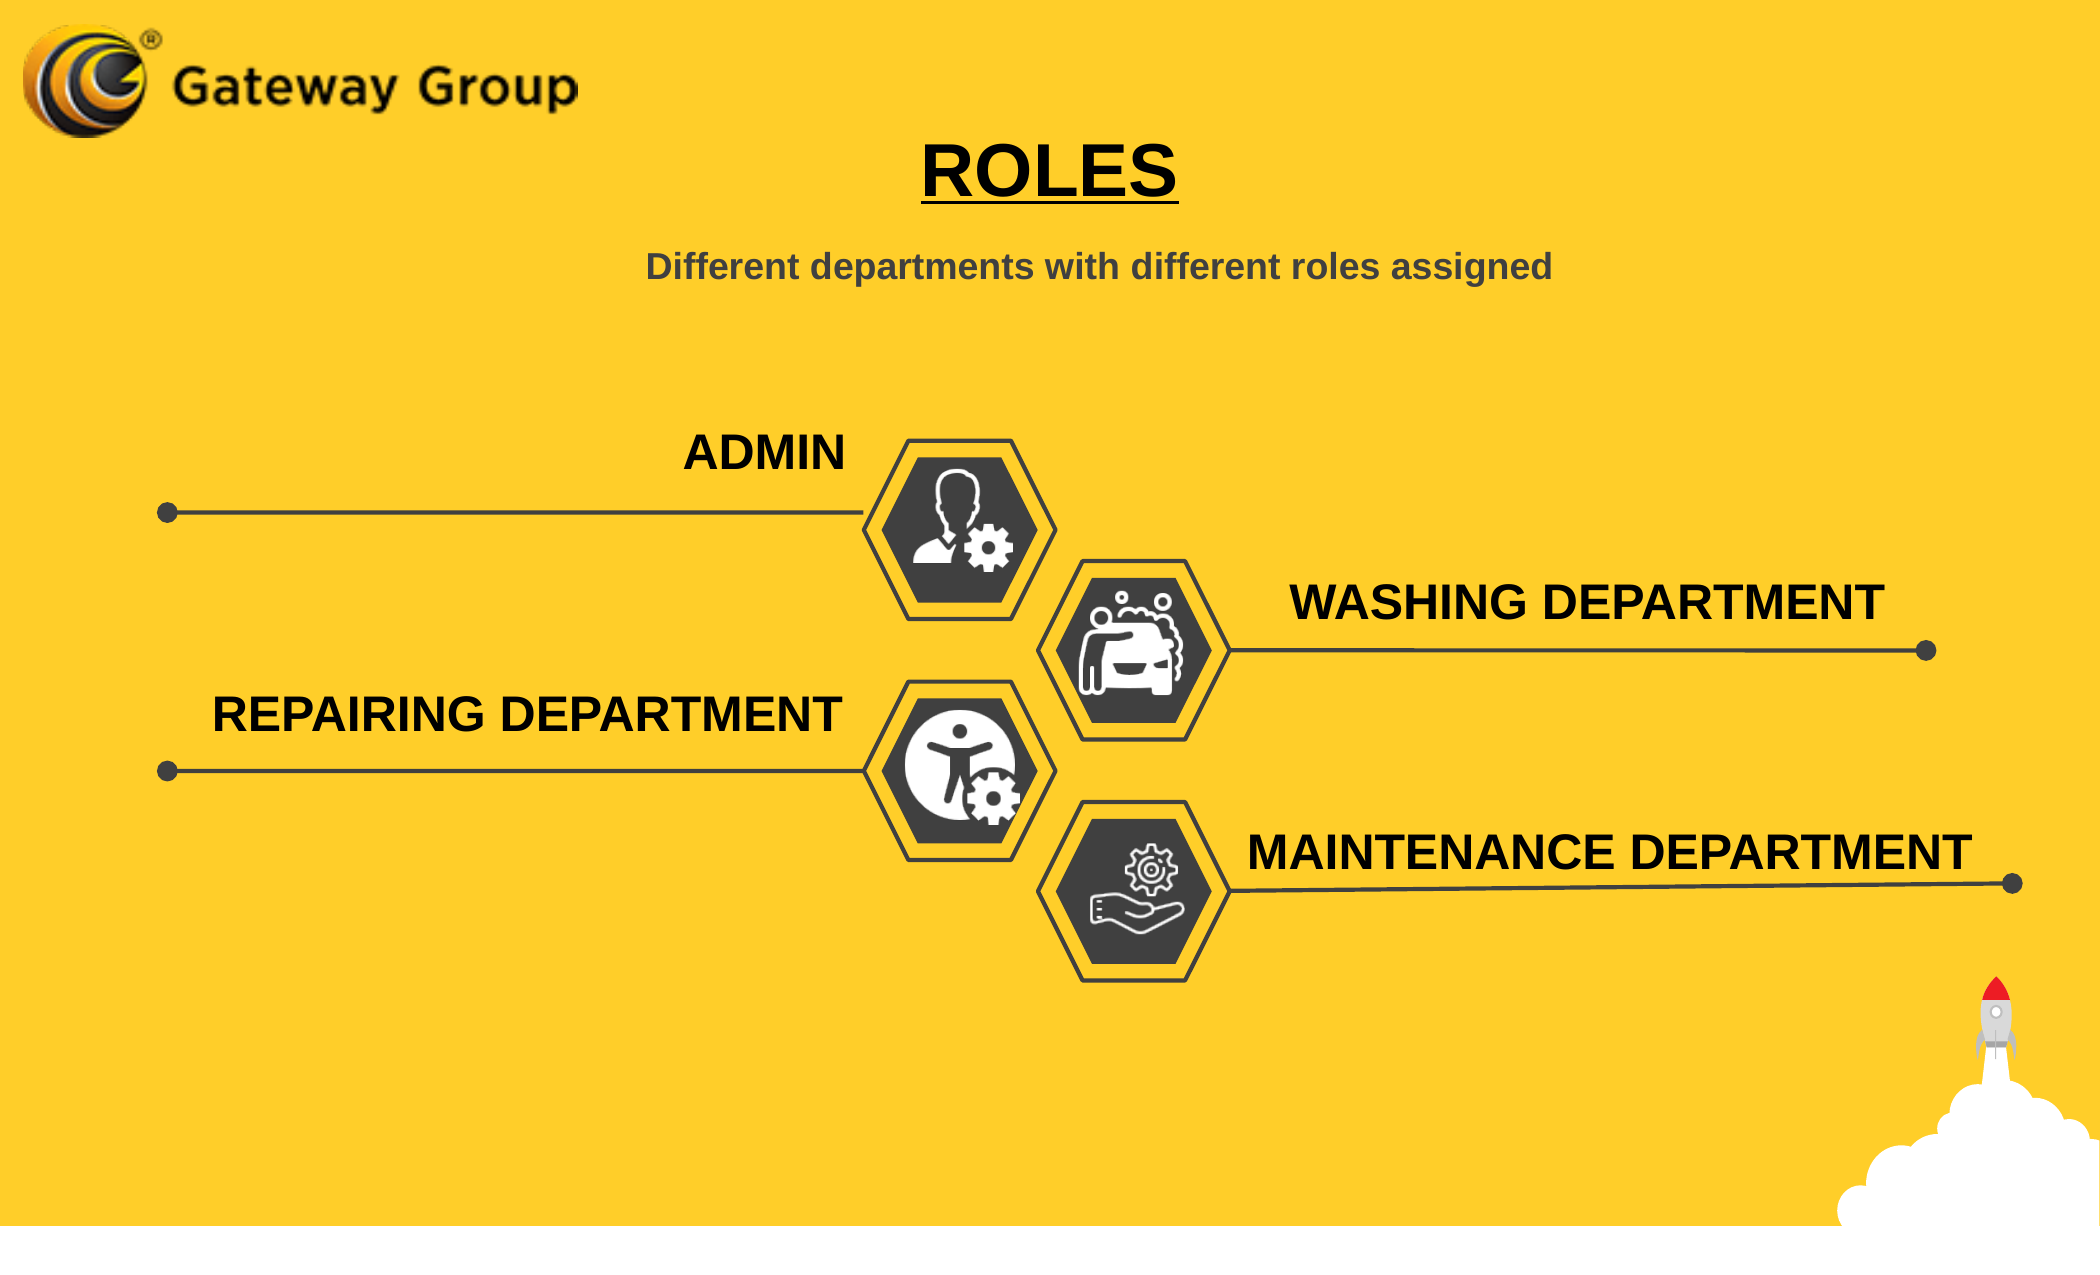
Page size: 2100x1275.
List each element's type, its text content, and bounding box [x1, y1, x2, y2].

text_box [1037, 628, 1229, 740]
text_box WASHING DEPARTMENT [1049, 561, 1900, 637]
picture [23, 24, 578, 138]
picture [1074, 637, 1188, 700]
text_box MAINTENANCE DEPARTMENT [1187, 811, 1988, 887]
text_box [1037, 802, 1229, 981]
picture [900, 705, 1020, 825]
text_box Different departments with different roles assigned [50, 228, 2100, 300]
text_box REPAIRING DEPARTMENT [167, 674, 858, 750]
text_box ADMIN [279, 411, 875, 487]
picture [1087, 837, 1188, 938]
picture [902, 462, 1013, 572]
text_box ROLES [0, 94, 2100, 238]
text_box [863, 440, 1056, 620]
text_box [864, 681, 1056, 861]
